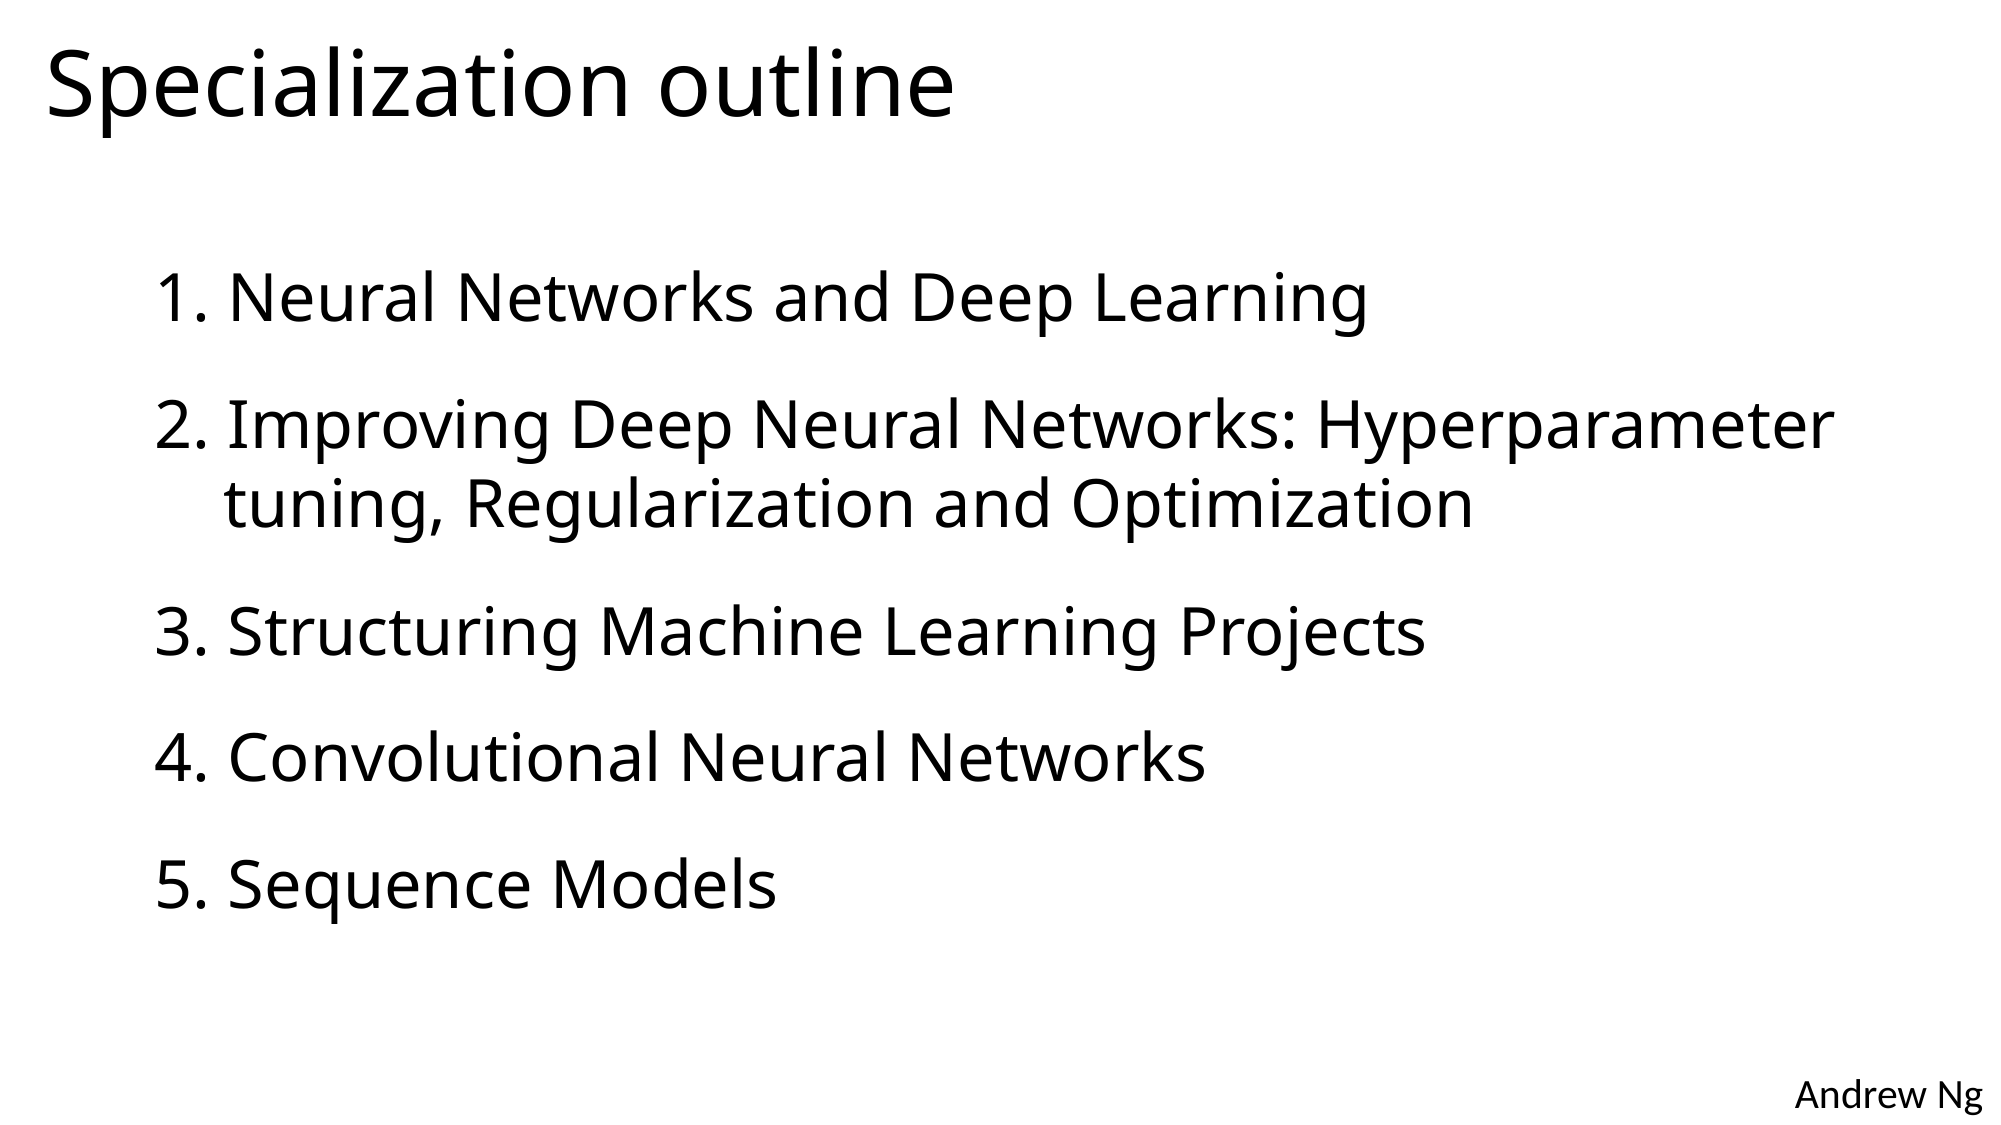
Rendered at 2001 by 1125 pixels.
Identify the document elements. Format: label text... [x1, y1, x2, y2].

text_box 3. Structuring Machine Learning Projects [139, 581, 1470, 678]
text_box 2. Improving Deep Neural Networks: Hyperparameter tuning, Regularization and Optimization [139, 373, 2000, 551]
text_box 5. Sequence Models [139, 833, 778, 930]
text_box 4. Convolutional Neural Networks [139, 707, 1239, 804]
text_box 1. Neural Networks and Deep Learning [139, 247, 1401, 344]
title Specialization outline [30, 29, 2000, 248]
